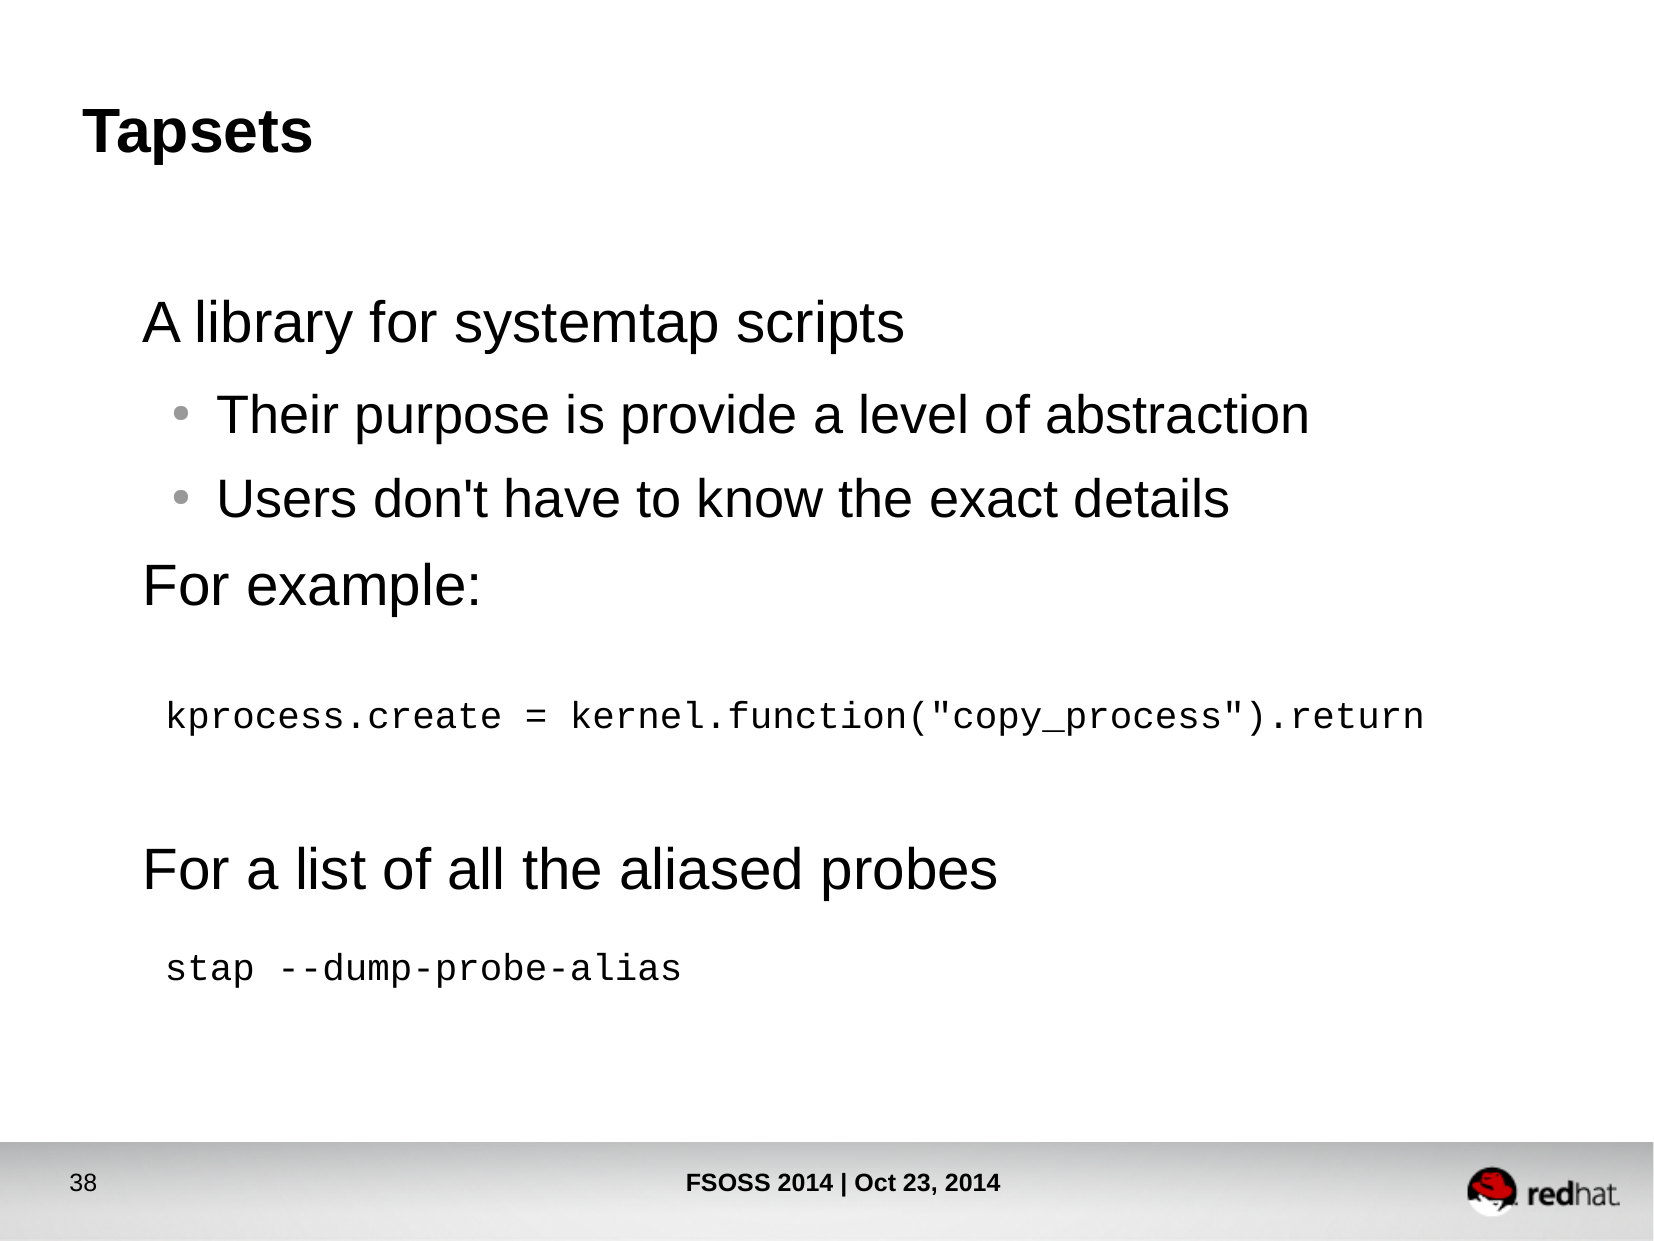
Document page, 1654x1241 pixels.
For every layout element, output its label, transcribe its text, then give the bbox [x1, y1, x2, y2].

list A library for systemtap scripts Their purpose is provide a level of abstraction Users don't have to know the exact details For example: For a list of all the aliased probes [82, 290, 1571, 997]
title Tapsets [82, 49, 1571, 257]
text_box kprocess.create = kernel.function("copy_process").return [150, 690, 1448, 748]
picture [0, 1142, 1654, 1241]
text_box stap --dump-probe-alias [150, 941, 895, 1000]
